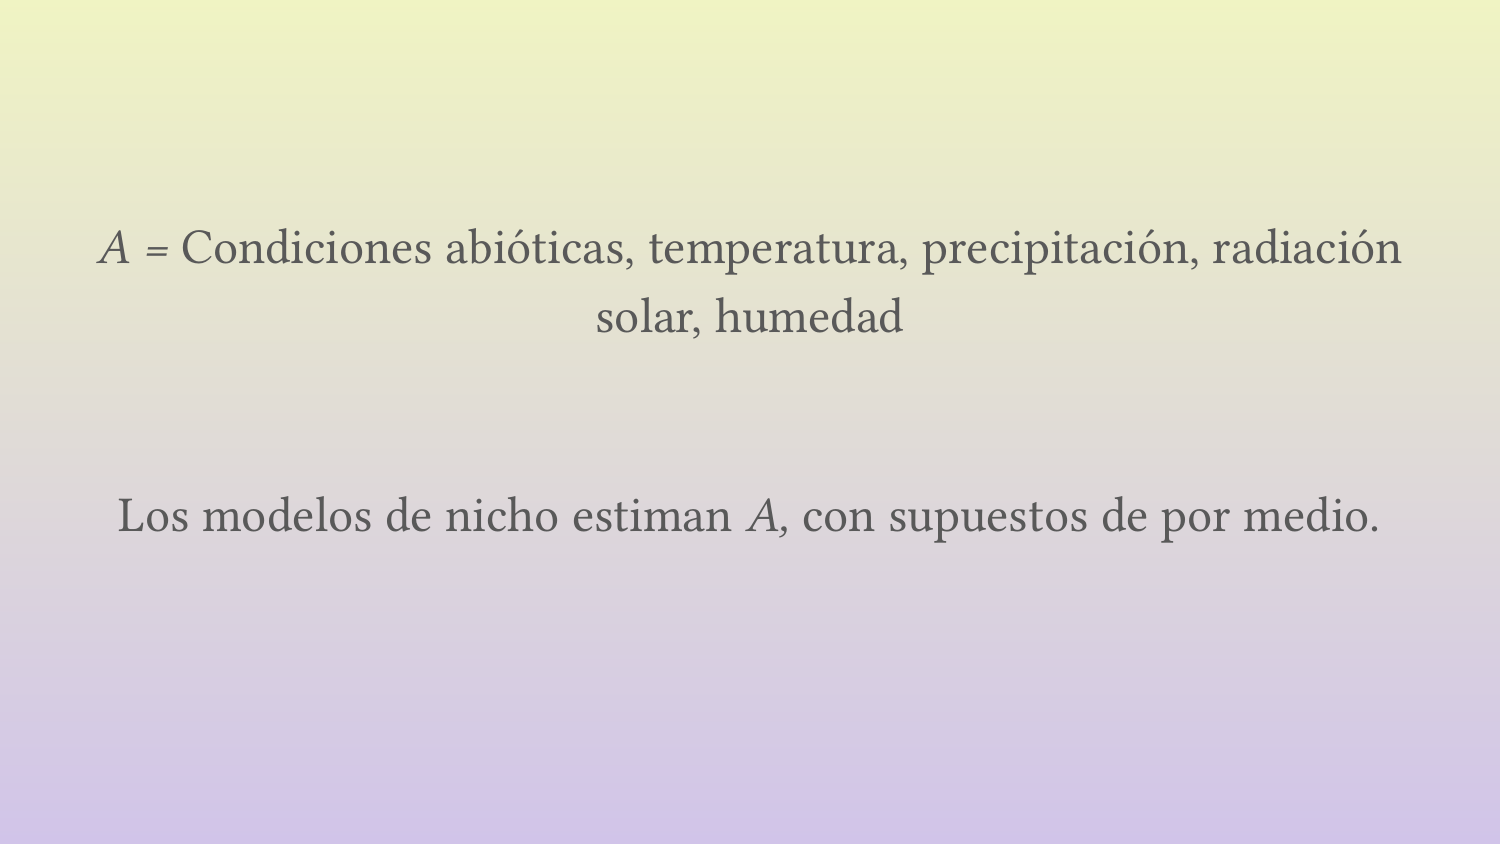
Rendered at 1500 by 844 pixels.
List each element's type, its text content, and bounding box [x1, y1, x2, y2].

list A = Condiciones abióticas, temperatura, precipitación, radiación solar, humedad Los modelos de nicho estiman A, con supuestos de por medio. [51, 189, 1449, 750]
